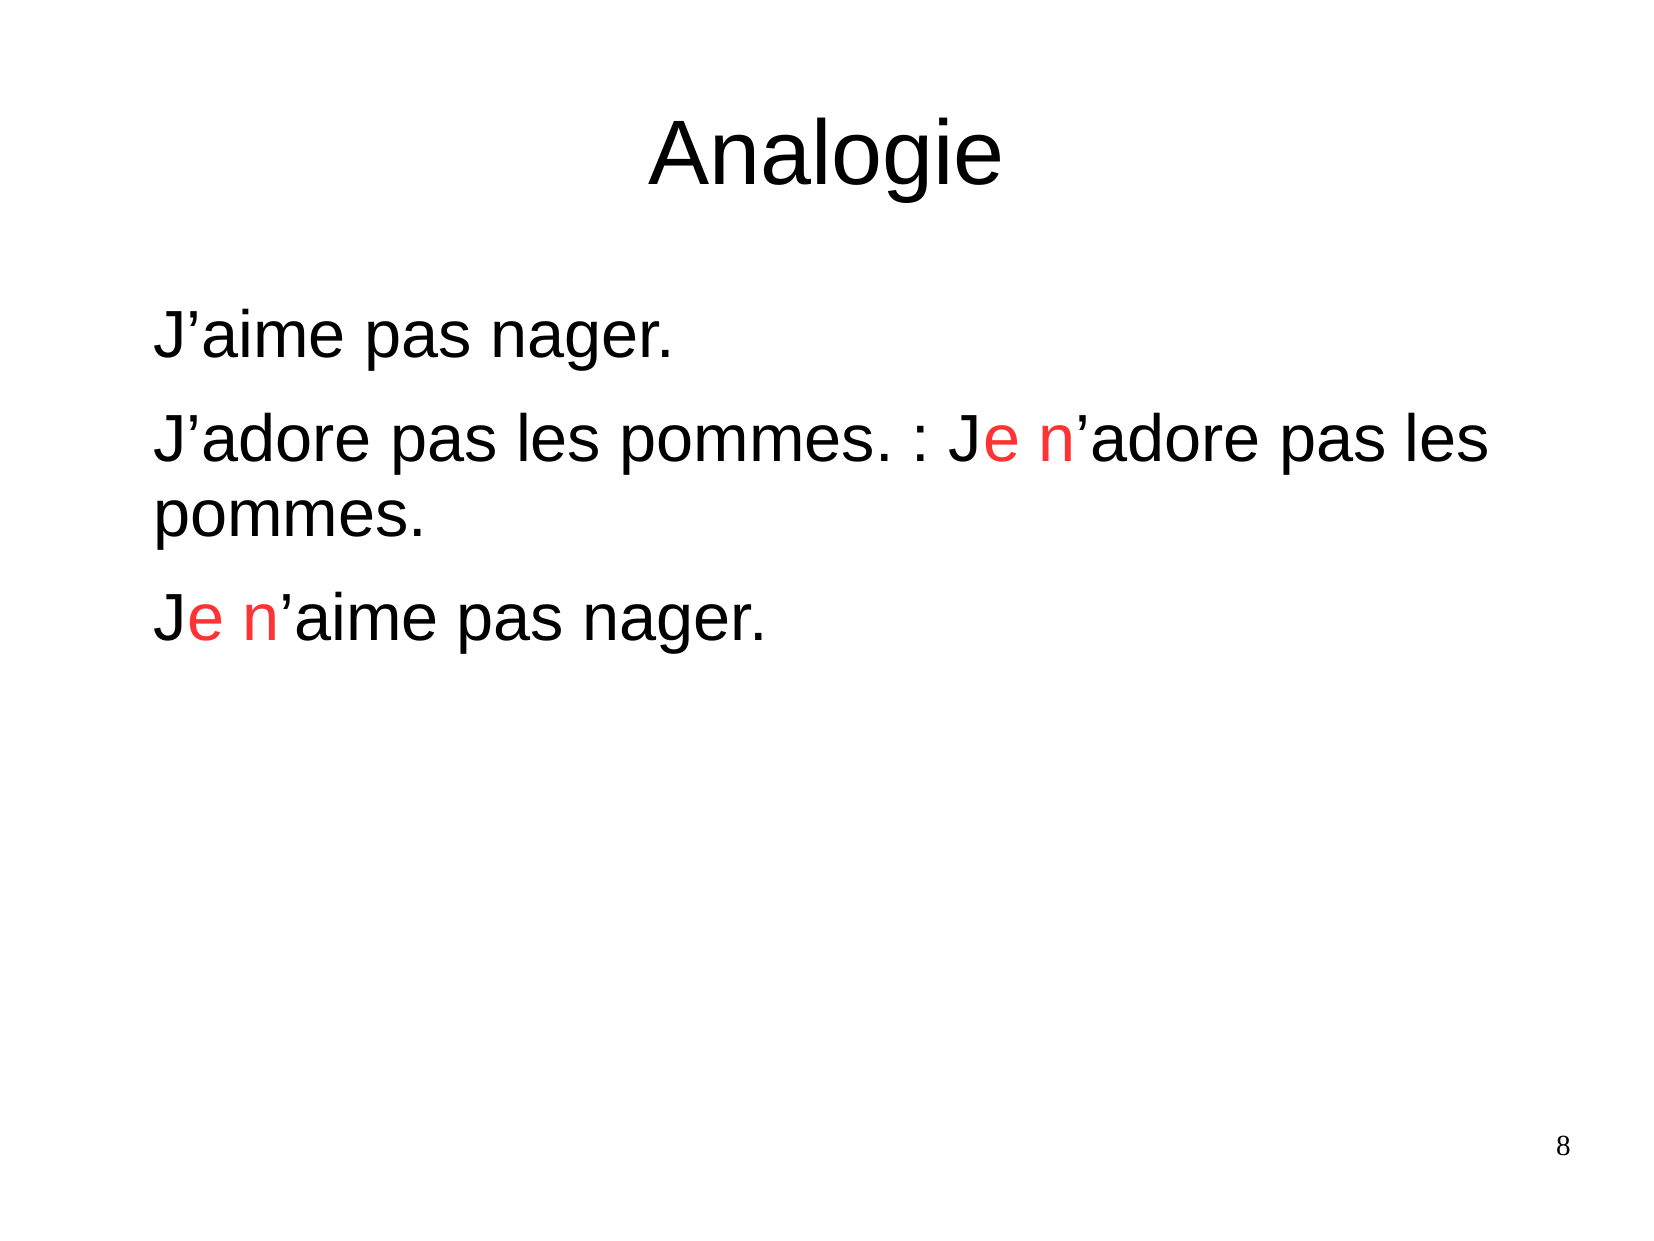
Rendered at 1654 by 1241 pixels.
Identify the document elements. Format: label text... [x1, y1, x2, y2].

list J’aime pas nager. J’adore pas les pommes. : Je n’adore pas les pommes. Je n’aime pas nager. [82, 296, 1571, 1016]
title Analogie [82, 49, 1571, 257]
